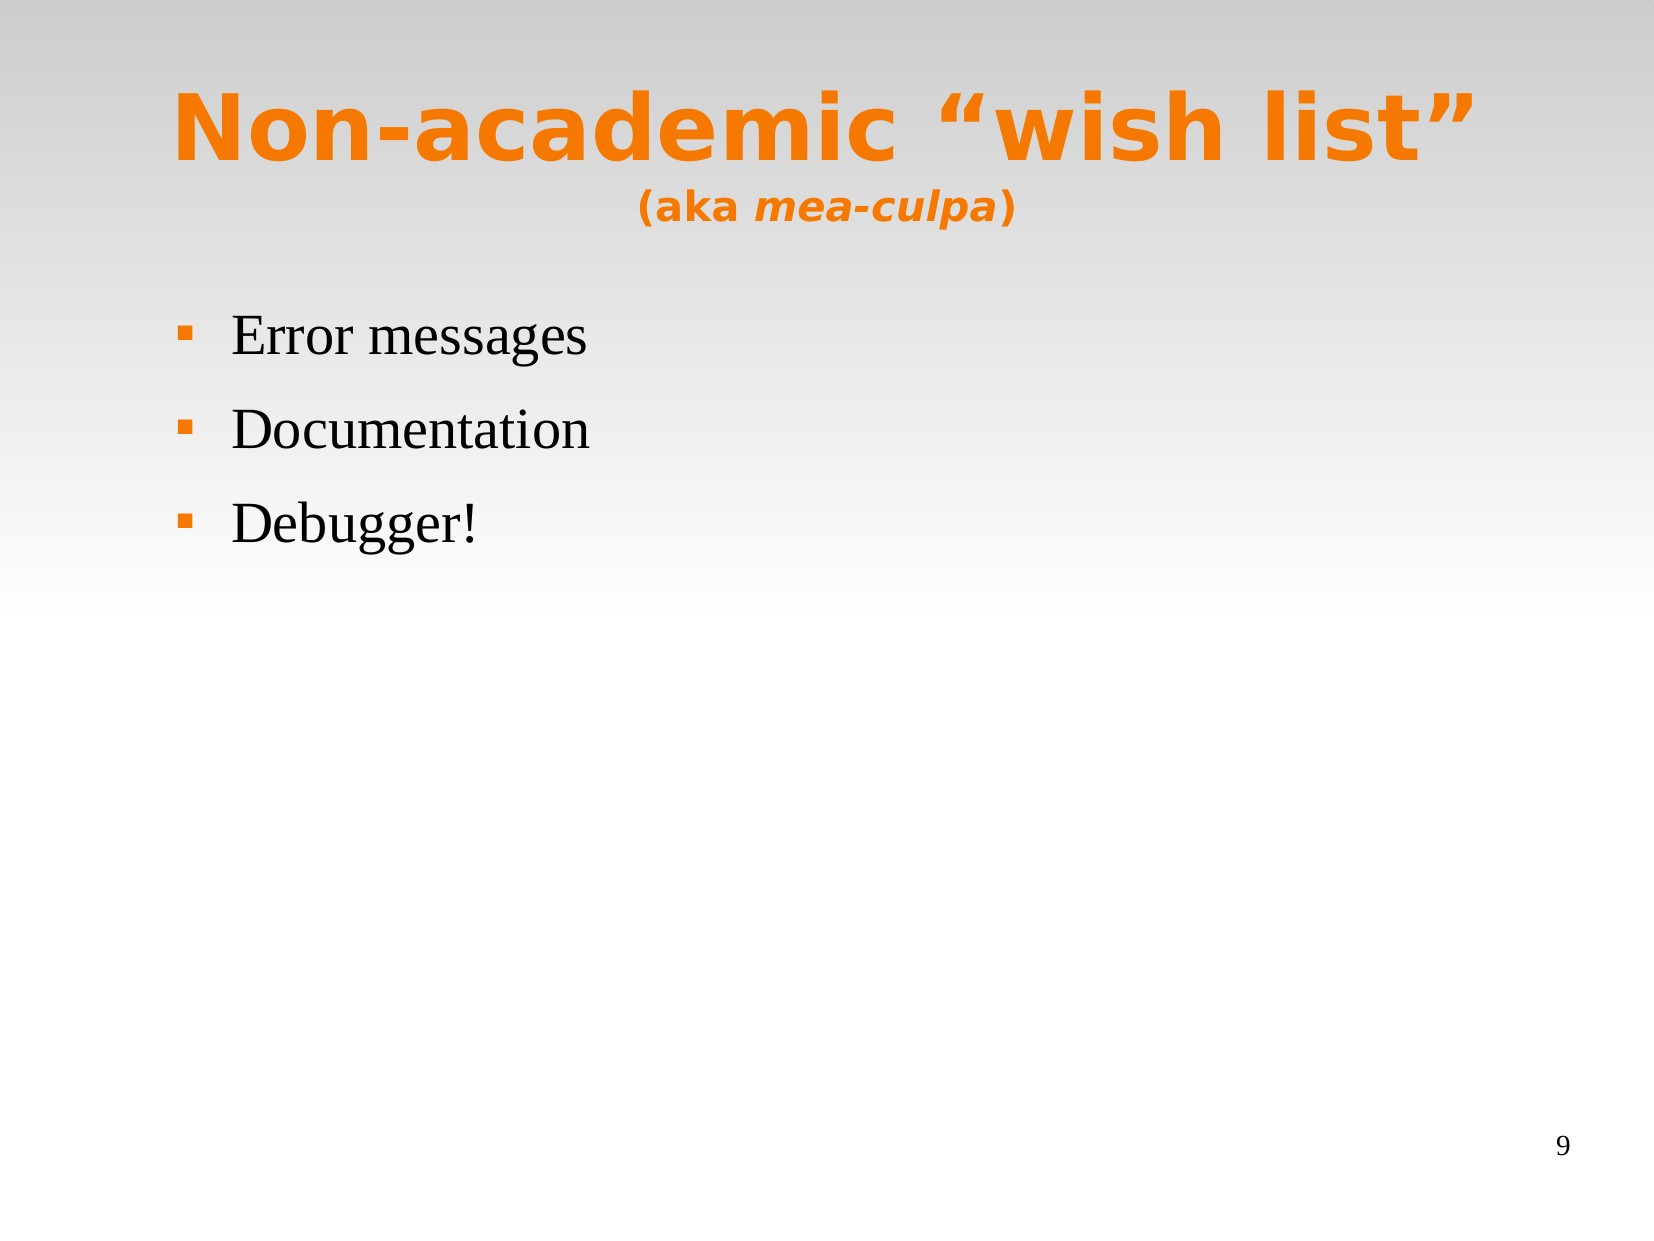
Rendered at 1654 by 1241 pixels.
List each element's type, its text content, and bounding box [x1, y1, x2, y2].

list Error messages Documentation Debugger! [89, 302, 1463, 1121]
title Non-academic “wish list” (aka mea-culpa) [82, 49, 1571, 257]
